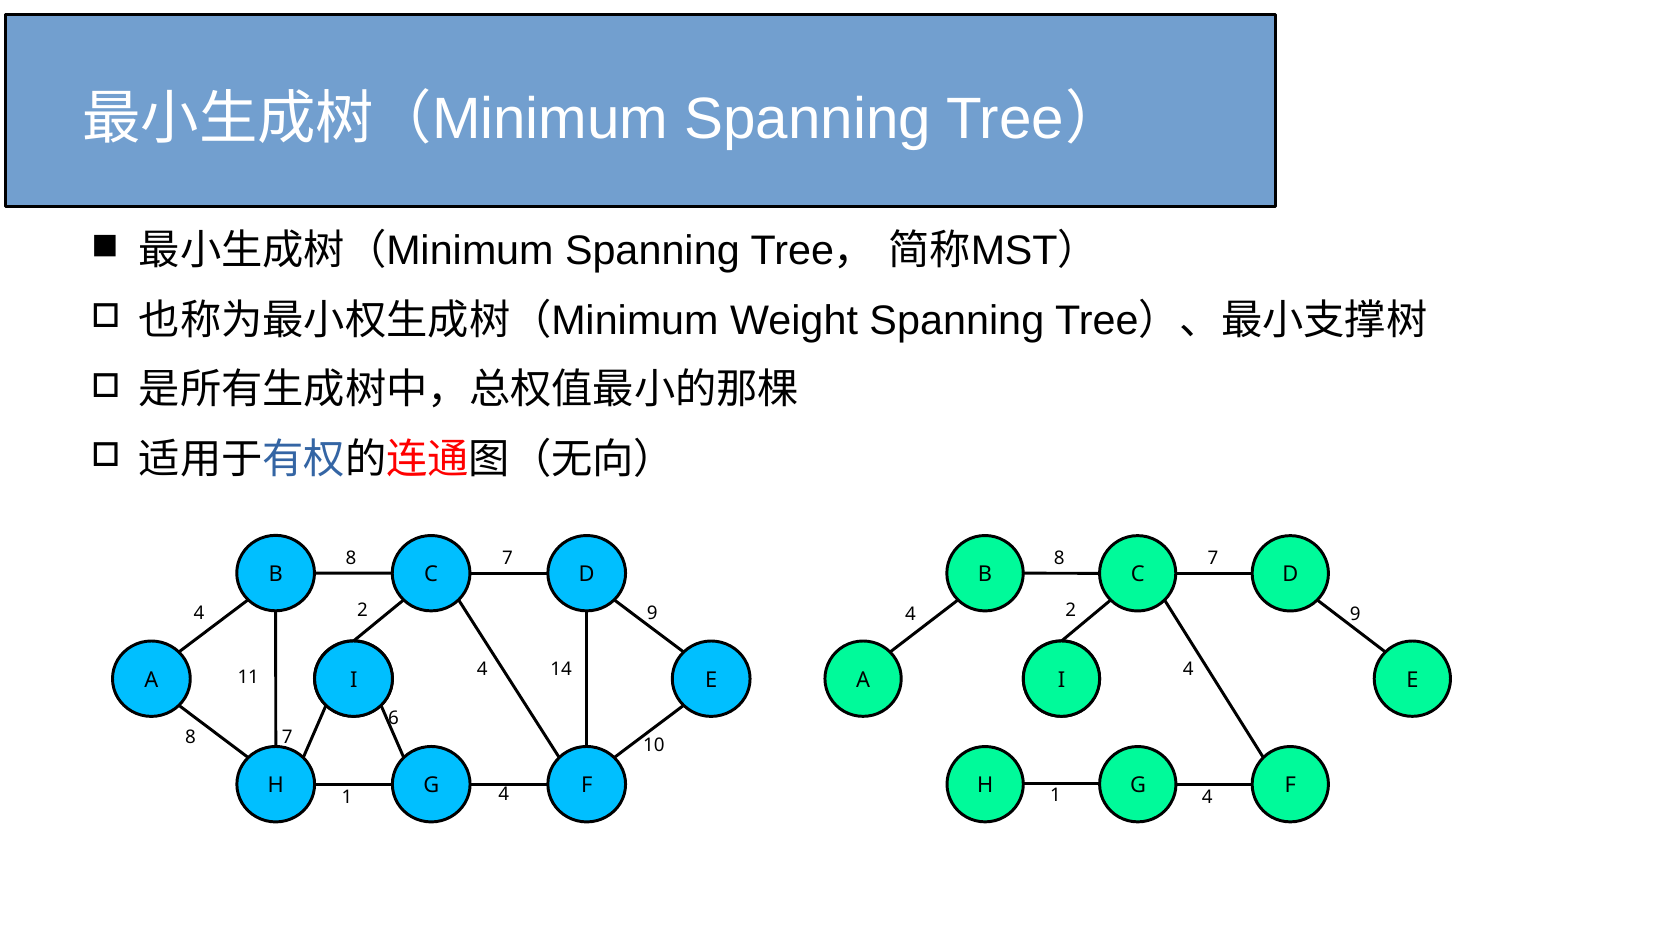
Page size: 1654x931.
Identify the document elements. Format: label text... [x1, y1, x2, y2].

text_box 8 [1039, 537, 1092, 586]
text_box 8 [330, 537, 385, 586]
text_box F [1252, 746, 1329, 822]
text_box G [392, 746, 470, 822]
text_box 4 [1168, 648, 1221, 697]
text_box 2 [342, 588, 397, 638]
text_box 2 [1050, 588, 1104, 638]
text_box E [1374, 640, 1451, 717]
text_box 1 [326, 776, 381, 826]
text_box 8 [170, 716, 225, 765]
text_box 11 [222, 655, 292, 705]
text_box C [392, 535, 470, 611]
text_box I [1023, 641, 1100, 717]
title 最小生成树（Minimum Spanning Tree） [82, 44, 1235, 192]
text_box 7 [487, 537, 541, 586]
text_box 9 [1334, 592, 1388, 642]
text_box H [947, 746, 1024, 822]
text_box 4 [1187, 776, 1240, 826]
text_box A [824, 640, 902, 717]
text_box D [547, 535, 626, 611]
text_box A [112, 640, 191, 717]
text_box 7 [1192, 537, 1246, 586]
text_box 6 [373, 697, 427, 746]
text_box E [672, 640, 751, 717]
text_box 14 [535, 648, 605, 697]
text_box 4 [483, 773, 538, 822]
text_box 4 [178, 592, 233, 641]
text_box 4 [462, 648, 516, 697]
list 最小生成树（Minimum Spanning Tree， 简称MST） 也称为最小权生成树（Minimum Weight Spanning Tree）、最小支撑树 是所有生成树中，总权值最小的那棵 适用于有权的连通图（无向） [75, 226, 1552, 488]
text_box 10 [628, 723, 698, 773]
text_box 1 [1035, 774, 1088, 823]
text_box B [946, 535, 1024, 611]
text_box F [547, 746, 626, 822]
text_box I [314, 641, 393, 717]
text_box D [1252, 535, 1329, 611]
text_box H [236, 747, 315, 822]
text_box C [1099, 535, 1176, 611]
text_box B [236, 535, 315, 611]
text_box 9 [632, 592, 686, 641]
text_box 4 [890, 592, 943, 642]
text_box 7 [267, 716, 321, 765]
text_box G [1099, 746, 1176, 822]
